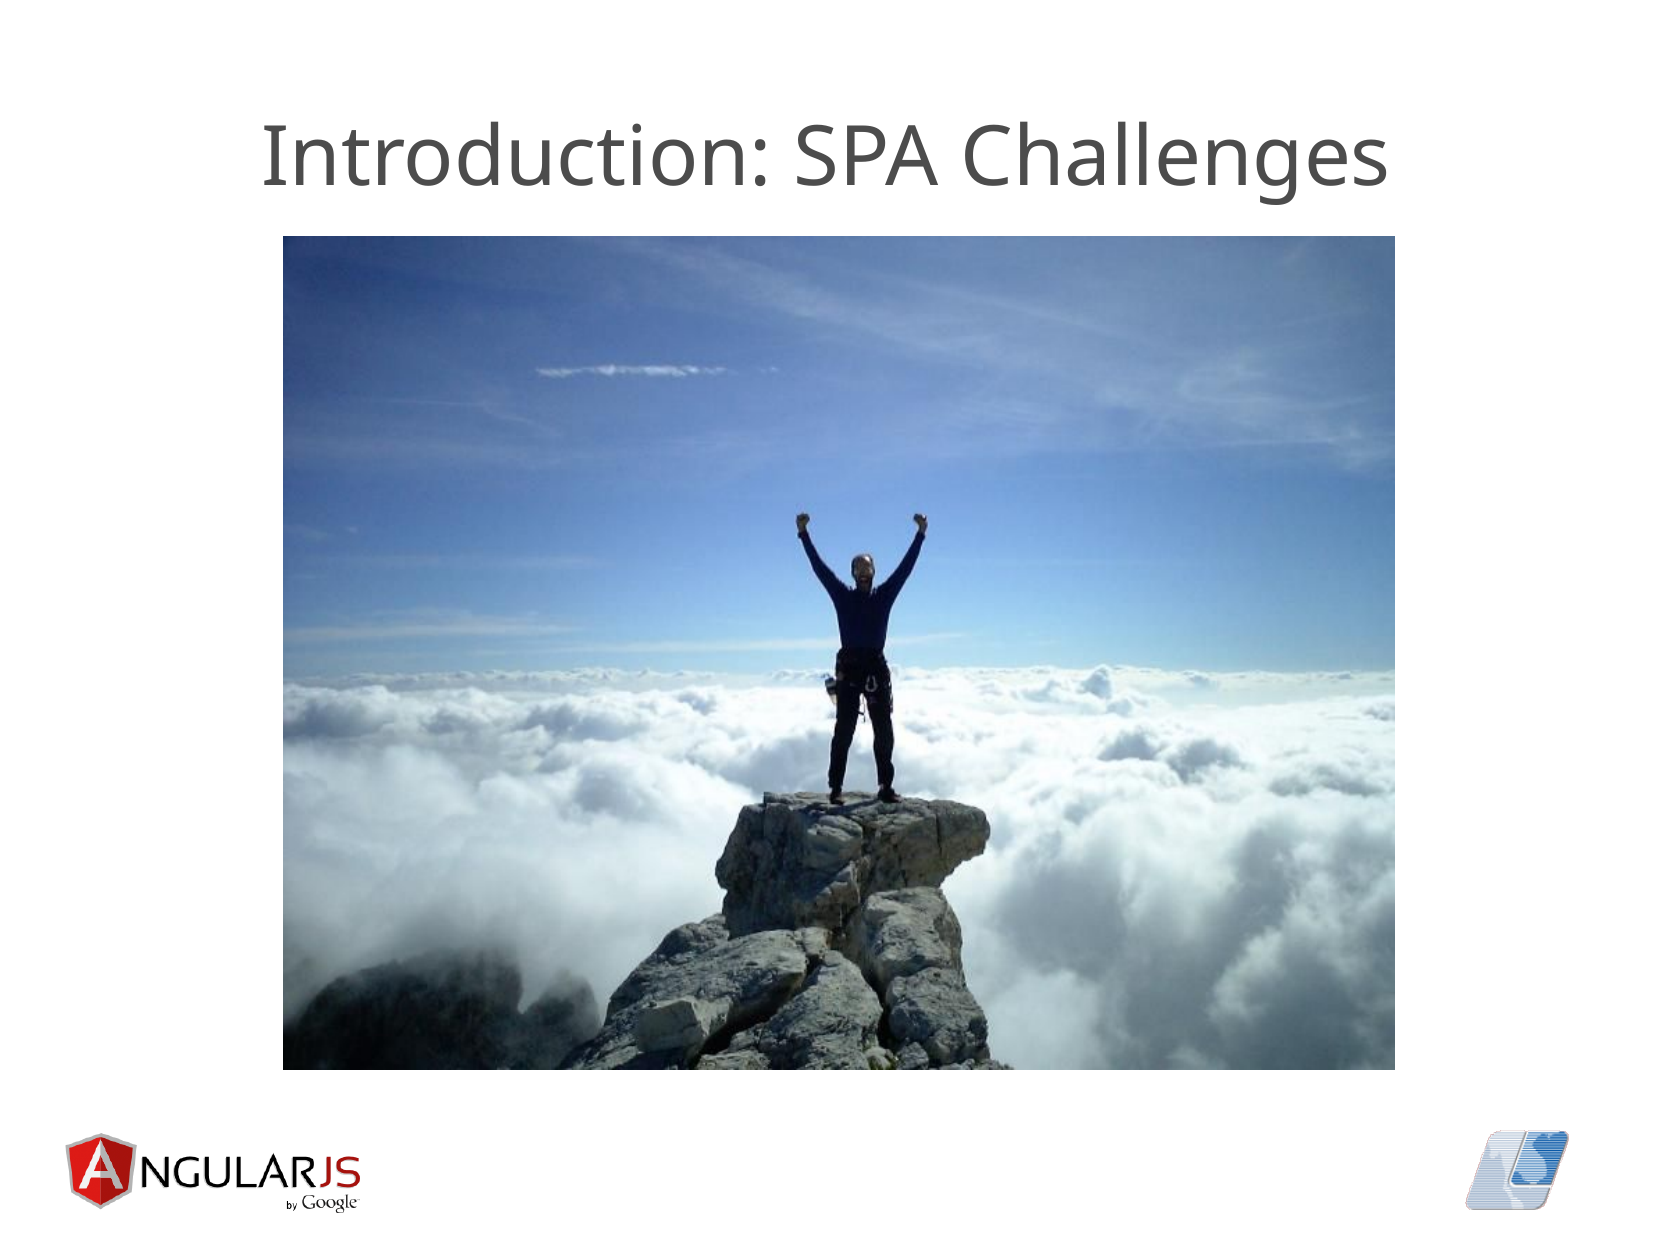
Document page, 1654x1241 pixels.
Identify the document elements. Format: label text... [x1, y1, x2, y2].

title Introduction: SPA Challenges [82, 49, 1571, 257]
picture [1461, 1129, 1571, 1210]
picture [283, 236, 1395, 1070]
picture [59, 1091, 367, 1241]
